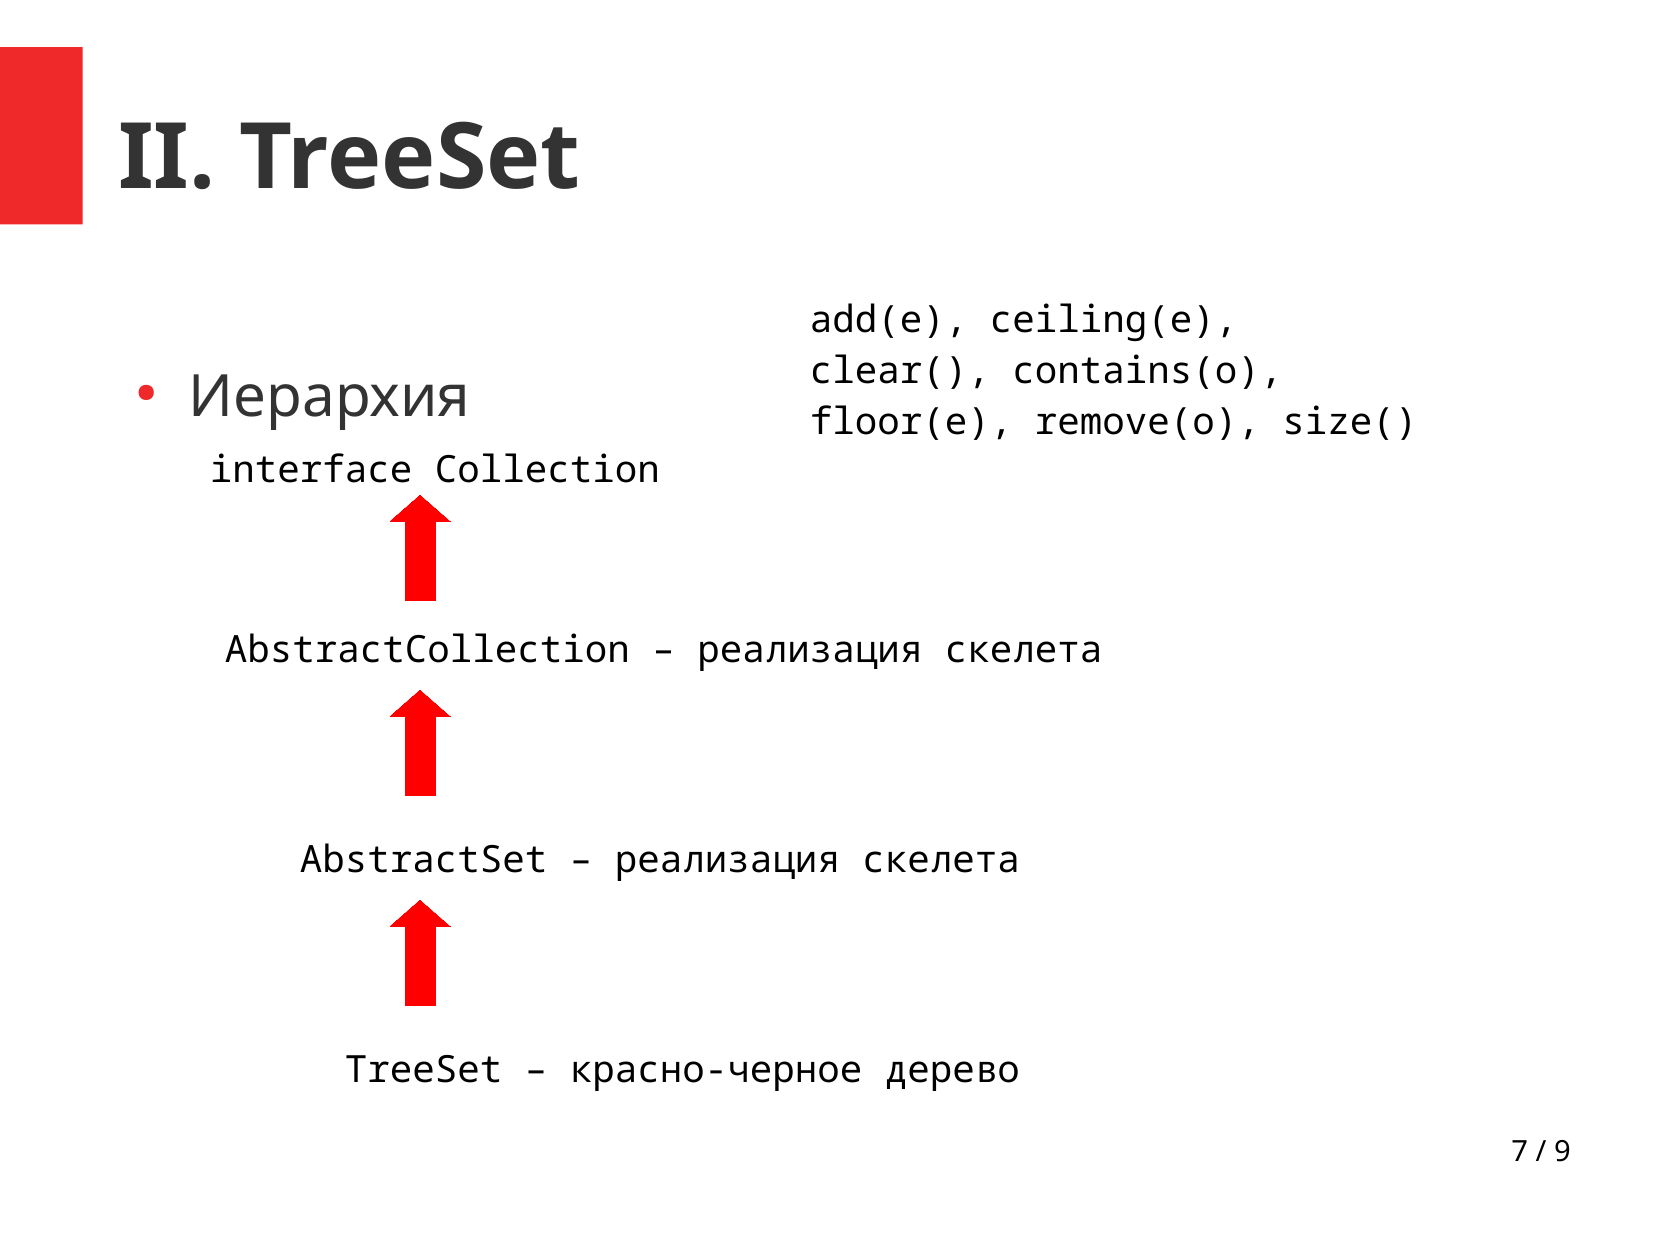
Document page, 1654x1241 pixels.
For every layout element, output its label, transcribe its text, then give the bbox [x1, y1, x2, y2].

text_box [390, 900, 451, 1006]
text_box AbstractSet – реализация скелета [285, 825, 1051, 886]
text_box [390, 495, 451, 601]
text_box add(e), ceiling(e), clear(), contains(o), floor(e), remove(o), size() [795, 285, 1441, 435]
text_box AbstractCollection – реализация скелета [210, 615, 1141, 691]
text_box [390, 690, 451, 796]
list Иерархия [118, 354, 1536, 1074]
text_box interface Collection [195, 435, 1006, 496]
title II. TreeSet [118, 49, 1571, 257]
text_box TreeSet – красно-черное дерево [330, 1035, 1066, 1111]
